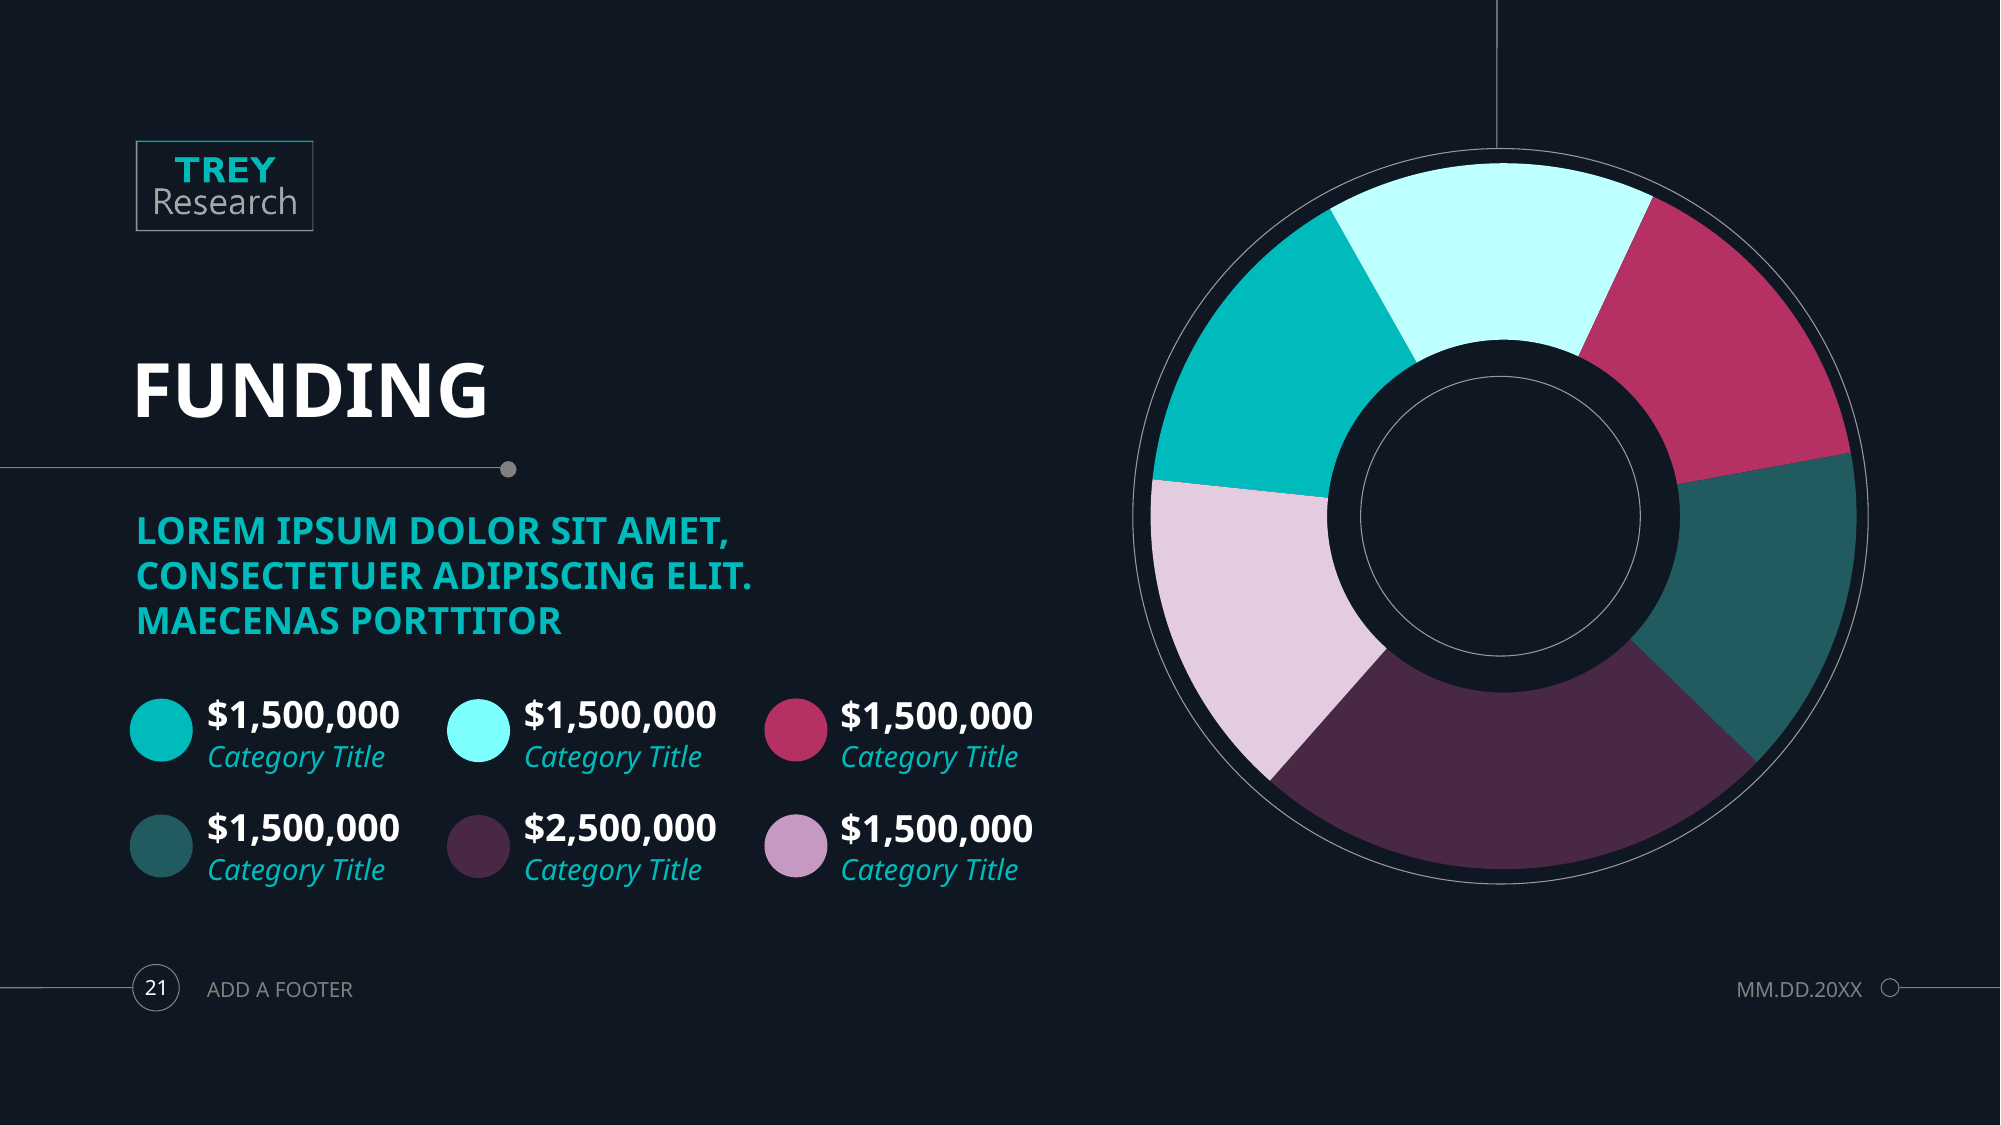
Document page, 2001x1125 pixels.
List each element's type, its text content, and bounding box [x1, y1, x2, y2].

chart [1135, 141, 1872, 892]
list $1,500,000 [840, 679, 1052, 737]
slide_number MM.DD.20XX [1643, 964, 1863, 1014]
list $1,500,000 [207, 791, 418, 850]
list Category Title [207, 738, 419, 779]
list Category Title [523, 738, 735, 779]
list Category Title [840, 851, 1052, 893]
list Category Title [207, 851, 419, 892]
list Category Title [523, 851, 735, 892]
picture [136, 141, 314, 231]
list $1,500,000 [207, 678, 418, 737]
list $1,500,000 [840, 792, 1052, 850]
slide_number <number> [127, 964, 186, 1014]
title FUNDING [131, 239, 864, 433]
list Category Title [840, 738, 1052, 780]
list LOREM IPSUM DOLOR SIT AMET, CONSECTETUER ADIPISCING ELIT. MAECENAS PORTTITOR [135, 507, 865, 673]
list $2,500,000 [523, 791, 735, 850]
footer ADD A FOOTER [191, 964, 671, 1014]
list $1,500,000 [523, 678, 735, 737]
